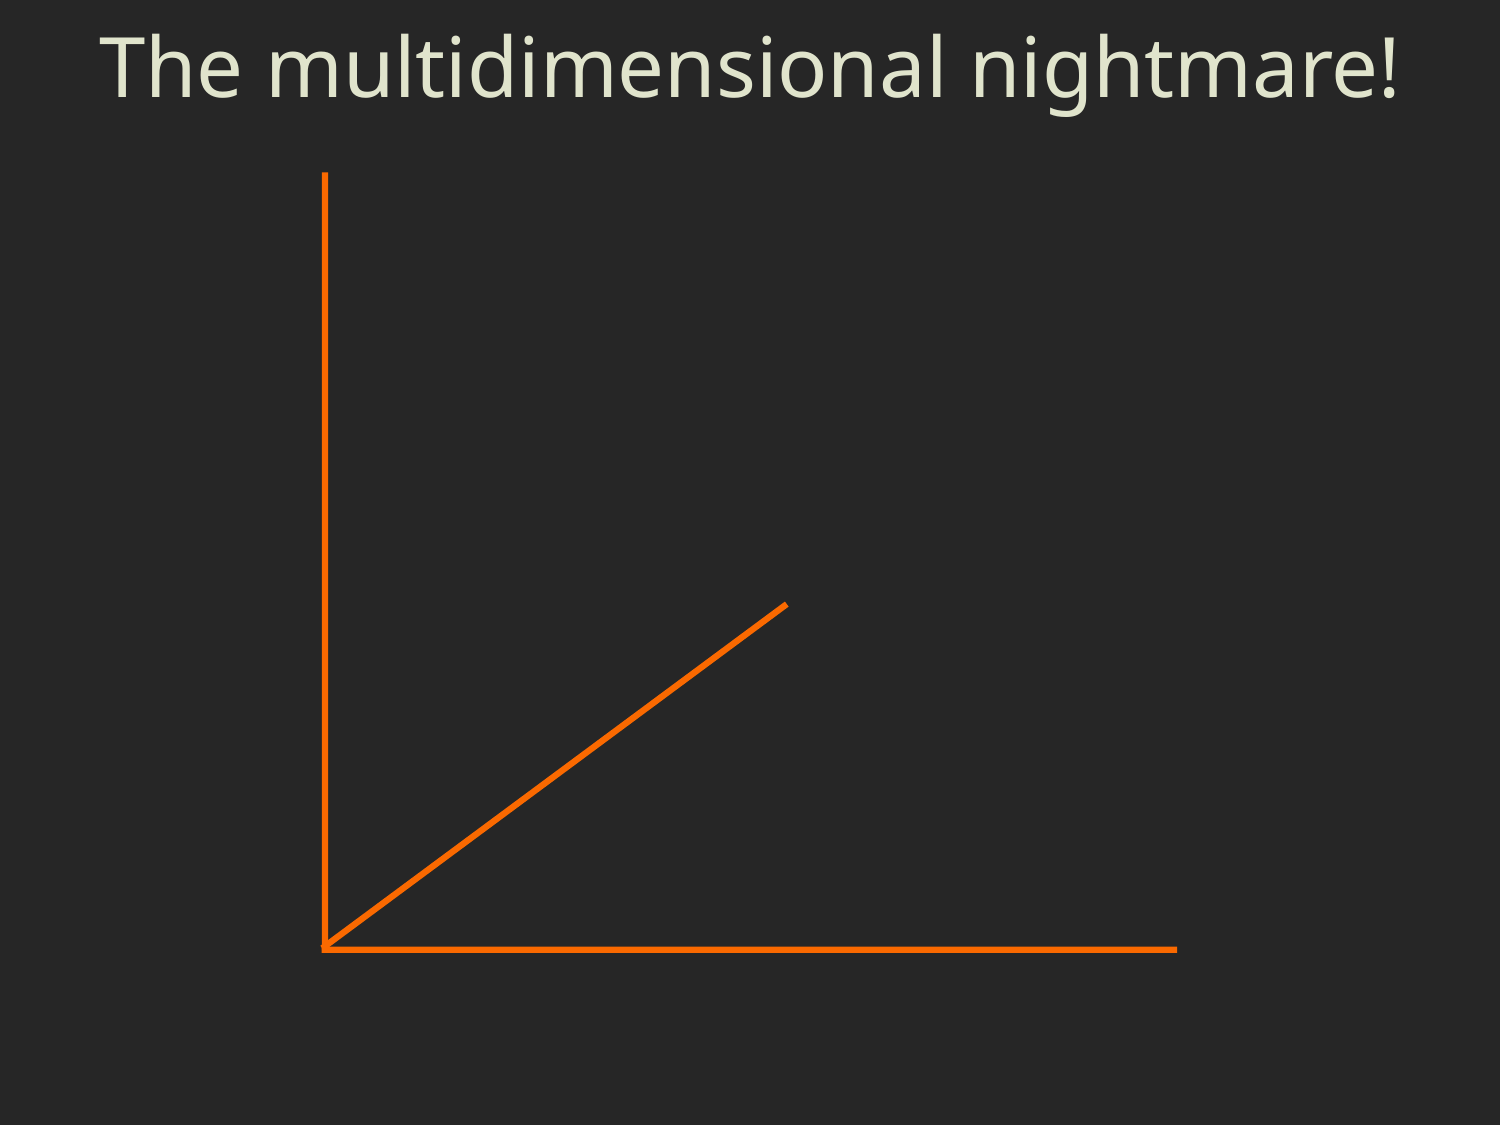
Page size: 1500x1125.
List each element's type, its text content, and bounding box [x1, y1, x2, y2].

text_box The multidimensional nightmare! [84, 6, 1418, 122]
